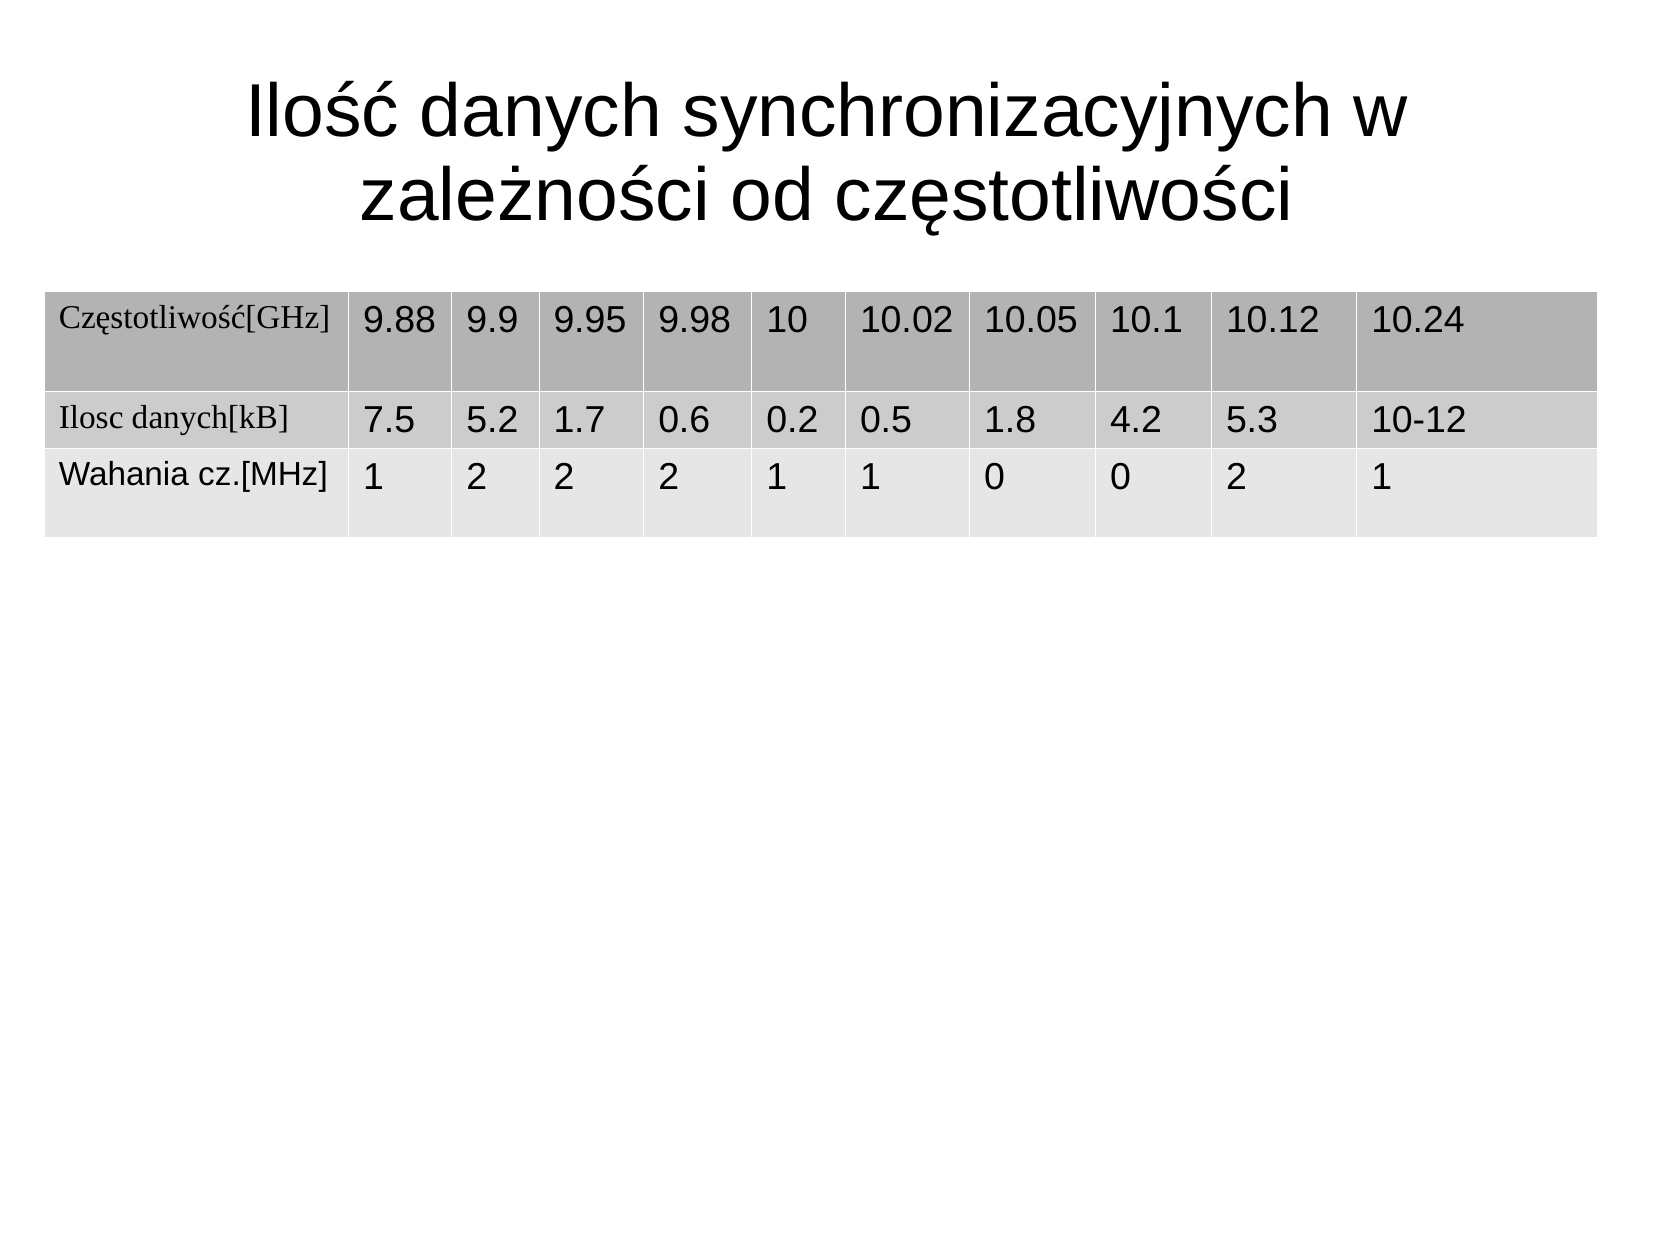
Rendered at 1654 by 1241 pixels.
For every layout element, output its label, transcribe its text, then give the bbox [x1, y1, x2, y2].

table_cell 0 [1096, 449, 1211, 537]
title Ilość danych synchronizacyjnych w zależności od częstotliwości [82, 49, 1571, 257]
table_cell 10-12 [1357, 392, 1597, 448]
table_cell 2 [644, 449, 751, 537]
table_cell 7.5 [349, 392, 451, 448]
table_cell 1.8 [970, 392, 1095, 448]
table_header 9.98 [644, 292, 751, 391]
table_header 10.02 [846, 292, 969, 391]
table_cell 1.7 [540, 392, 643, 448]
table_cell 2 [1212, 449, 1356, 537]
table_header 10.12 [1212, 292, 1356, 391]
table_header 9.9 [452, 292, 539, 391]
table_header 10 [752, 292, 845, 391]
table_cell 0 [970, 449, 1095, 537]
table_header 9.95 [540, 292, 643, 391]
table_cell 2 [452, 449, 539, 537]
table_cell Ilosc danych[kB] [45, 392, 348, 448]
table_header Częstotliwość[GHz] [45, 292, 348, 391]
table_cell 1 [349, 449, 451, 537]
table_cell 1 [846, 449, 969, 537]
table_header 10.05 [970, 292, 1095, 391]
table_cell 2 [540, 449, 643, 537]
table_header 10.1 [1096, 292, 1211, 391]
table_cell 0.2 [752, 392, 845, 448]
table_cell 4.2 [1096, 392, 1211, 448]
table_cell 5.3 [1212, 392, 1356, 448]
table_header 9.88 [349, 292, 451, 391]
table_cell 5.2 [452, 392, 539, 448]
table_cell 0.5 [846, 392, 969, 448]
table_cell 0.6 [644, 392, 751, 448]
table_cell 1 [1357, 449, 1597, 537]
table_header 10.24 [1357, 292, 1597, 391]
table_cell Wahania cz.[MHz] [45, 449, 348, 537]
table_cell 1 [752, 449, 845, 537]
